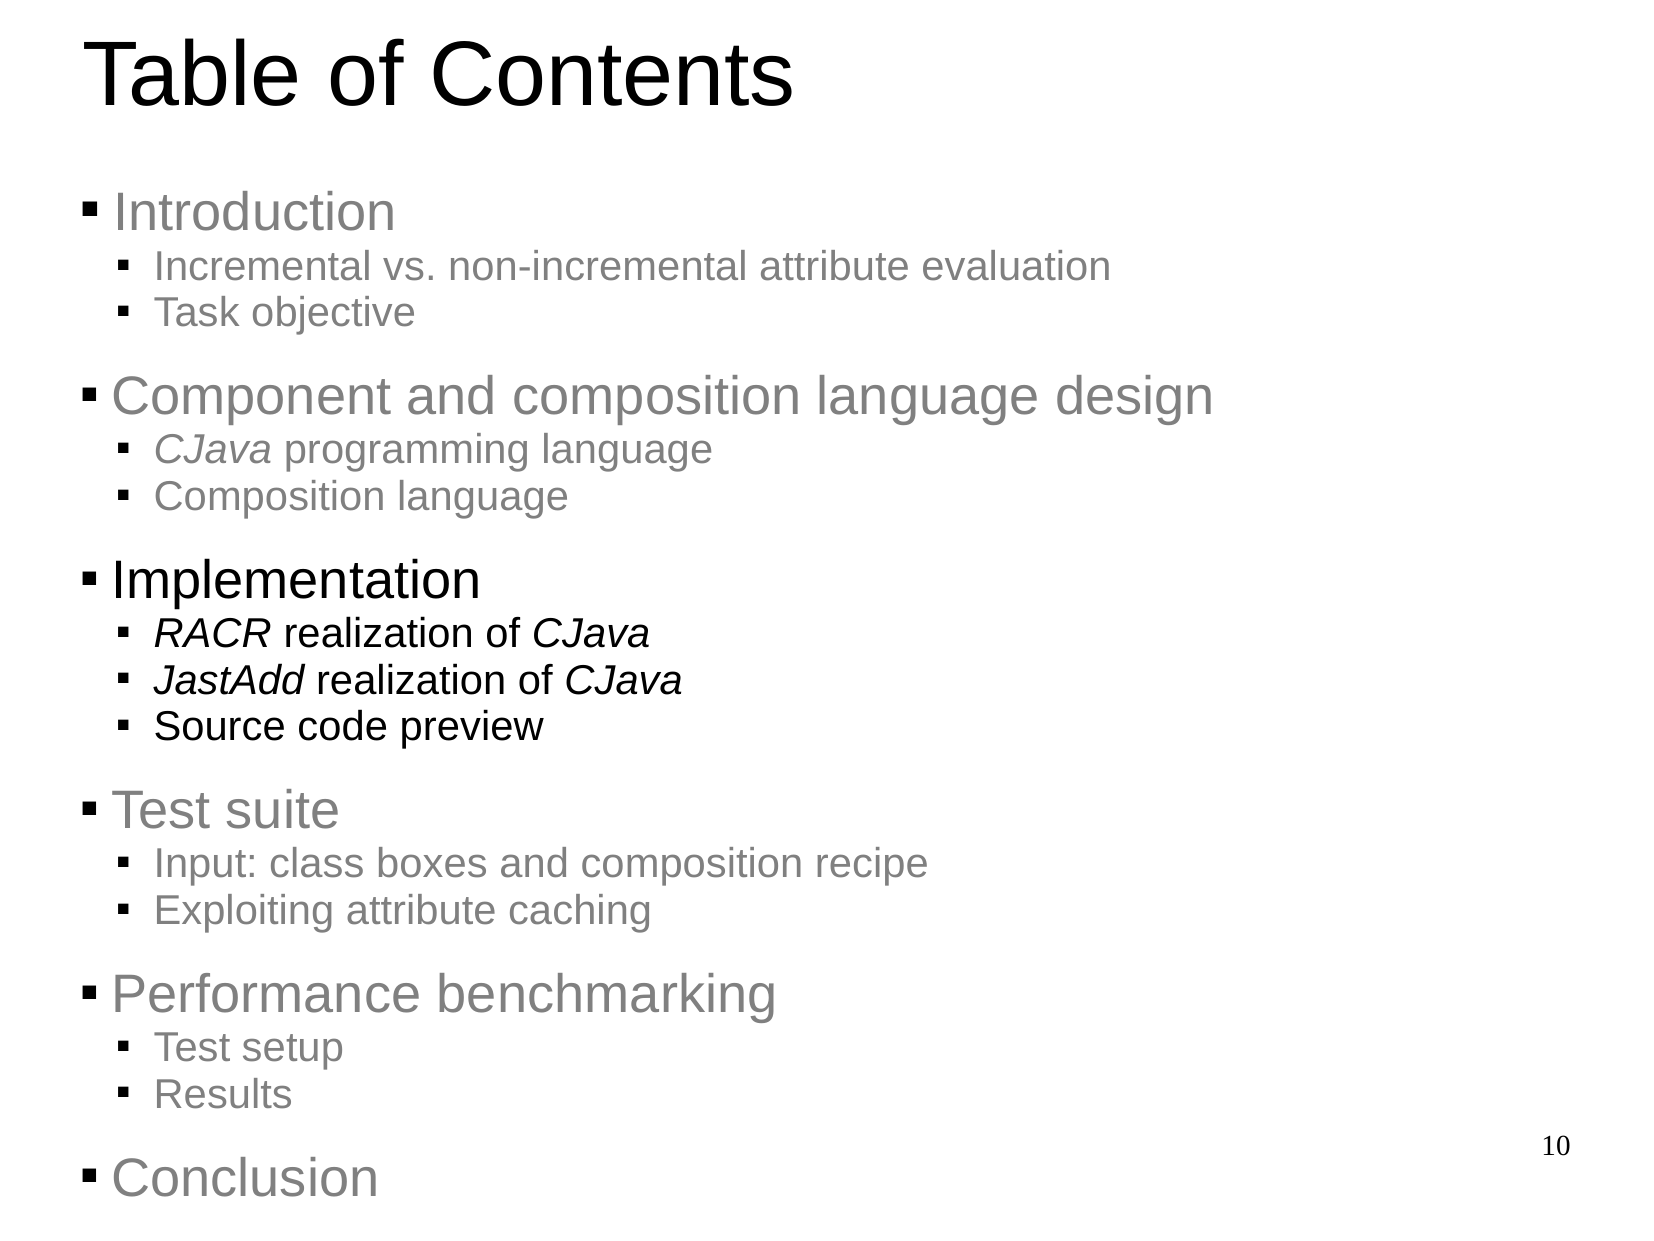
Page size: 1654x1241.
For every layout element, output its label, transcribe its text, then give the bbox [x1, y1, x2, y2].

subtitle Introduction Incremental vs. non-incremental attribute evaluation Task objective Component and composition language design CJava programming language Composition language Implementation RACR realization of CJava JastAdd realization of CJava Source code preview Test suite Input: class boxes and composition recipe Exploiting attribute caching Performance benchmarking Test setup Results Conclusion [82, 133, 1538, 1219]
title Table of Contents [82, 13, 1571, 134]
